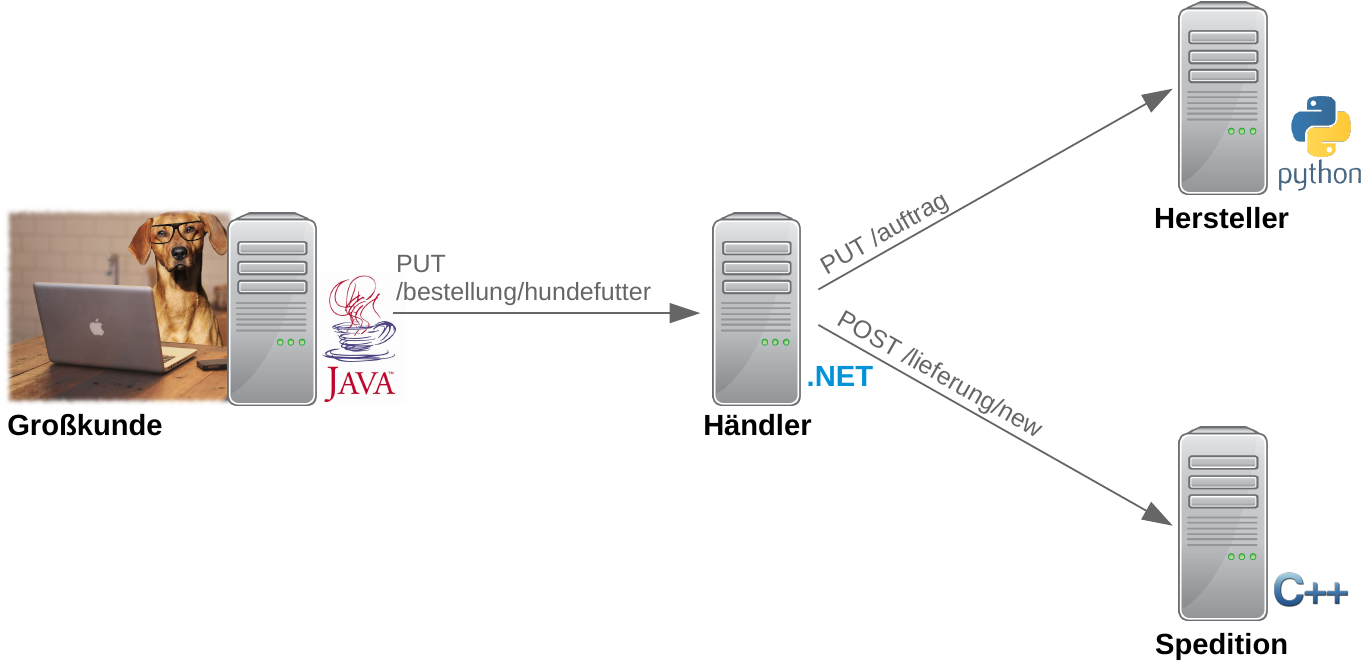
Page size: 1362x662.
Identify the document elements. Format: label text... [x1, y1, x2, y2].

text_box Hersteller [1139, 195, 1305, 243]
text_box POST /lieferung/new [816, 290, 1151, 506]
picture [712, 212, 801, 401]
text_box .NET [806, 360, 897, 405]
text_box PUT /bestellung/hundefutter [381, 242, 667, 314]
picture [1178, 1, 1362, 196]
picture [1178, 426, 1356, 621]
text_box Großkunde [7, 401, 163, 450]
text_box Händler [688, 401, 827, 450]
picture [3, 206, 406, 406]
text_box PUT /auftrag [798, 78, 1134, 294]
text_box Spedition [1140, 620, 1304, 662]
